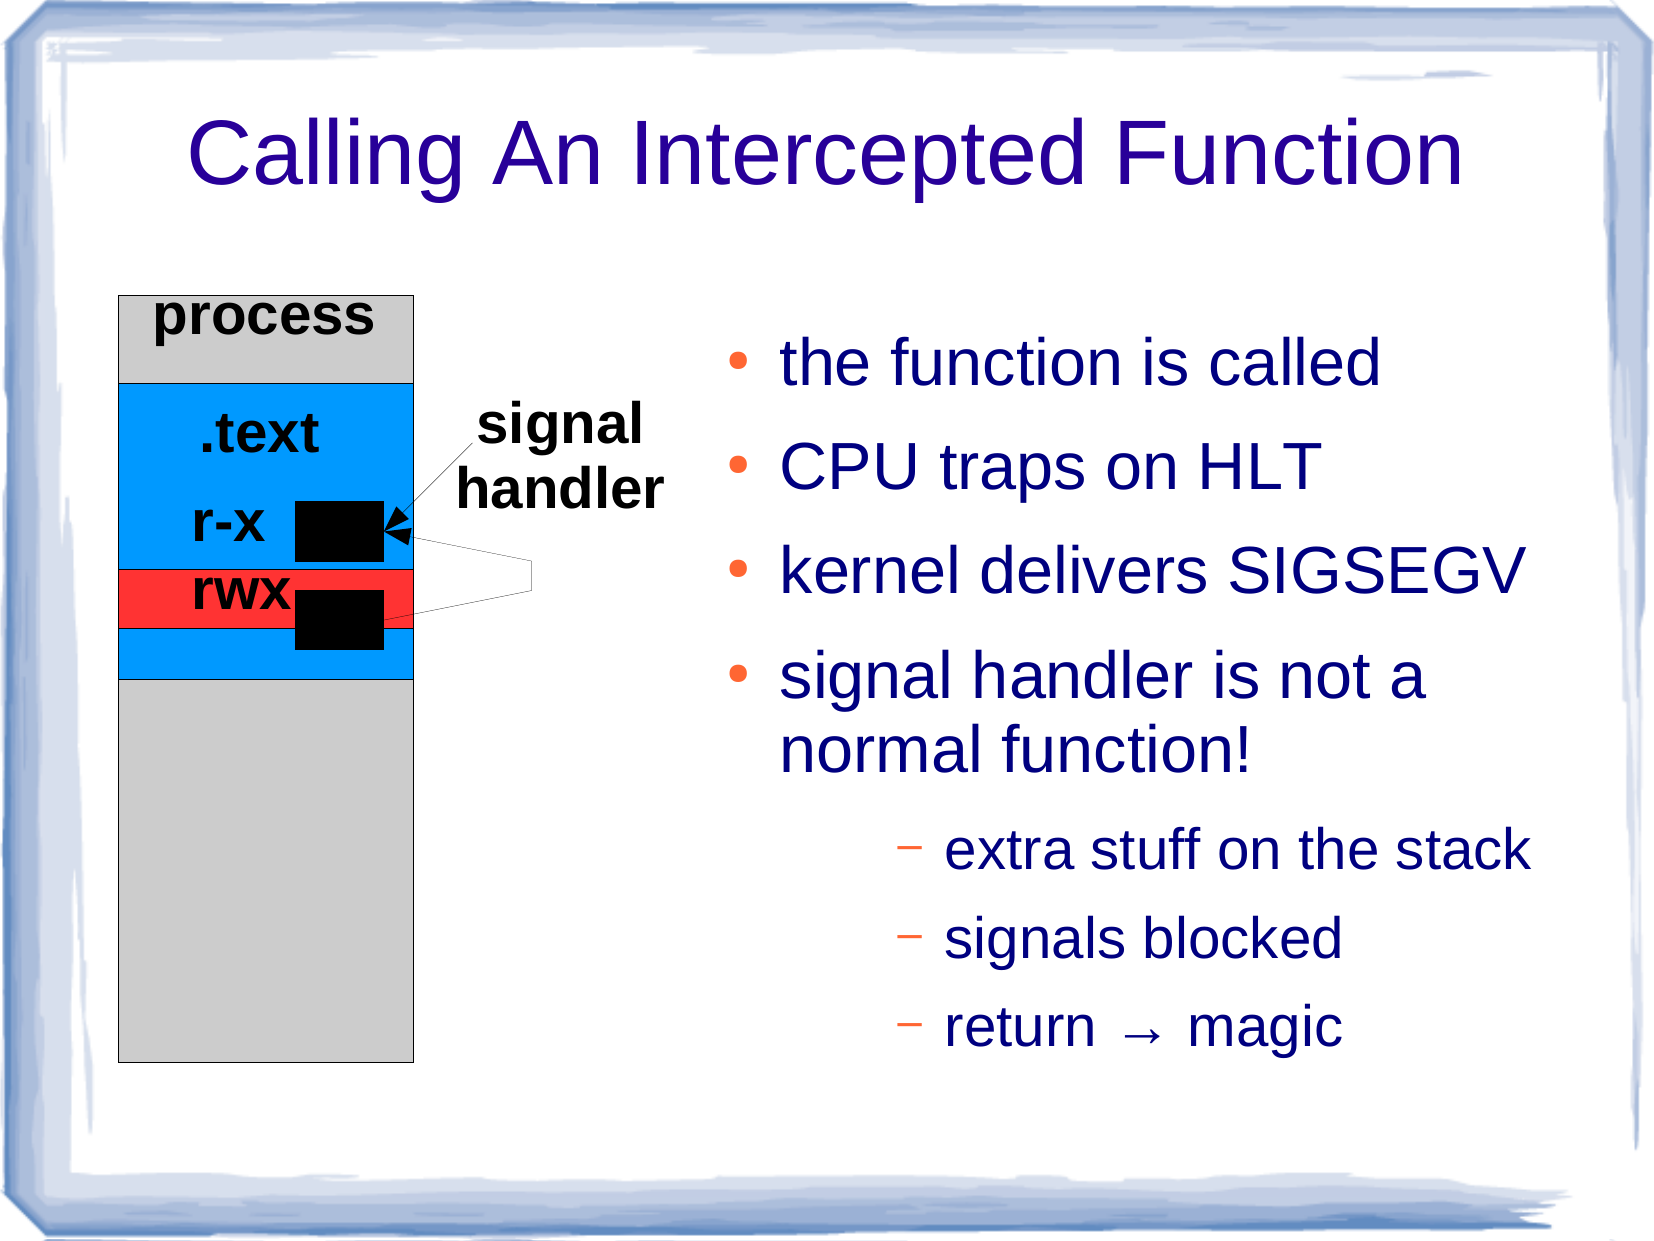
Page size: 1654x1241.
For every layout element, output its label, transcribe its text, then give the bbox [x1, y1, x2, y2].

list the function is called CPU traps on HLT kernel delivers SIGSEGV signal handler is not a normal function! extra stuff on the stack signals blocked return → magic [708, 324, 1572, 1129]
picture [0, 0, 1654, 1241]
text_box r-x [177, 481, 282, 562]
text_box .text [184, 392, 335, 473]
text_box process [138, 274, 392, 355]
text_box rwx [177, 548, 308, 629]
text_box signal handler [440, 383, 681, 532]
text_box [118, 295, 414, 1063]
title Calling An Intercepted Function [82, 49, 1571, 257]
